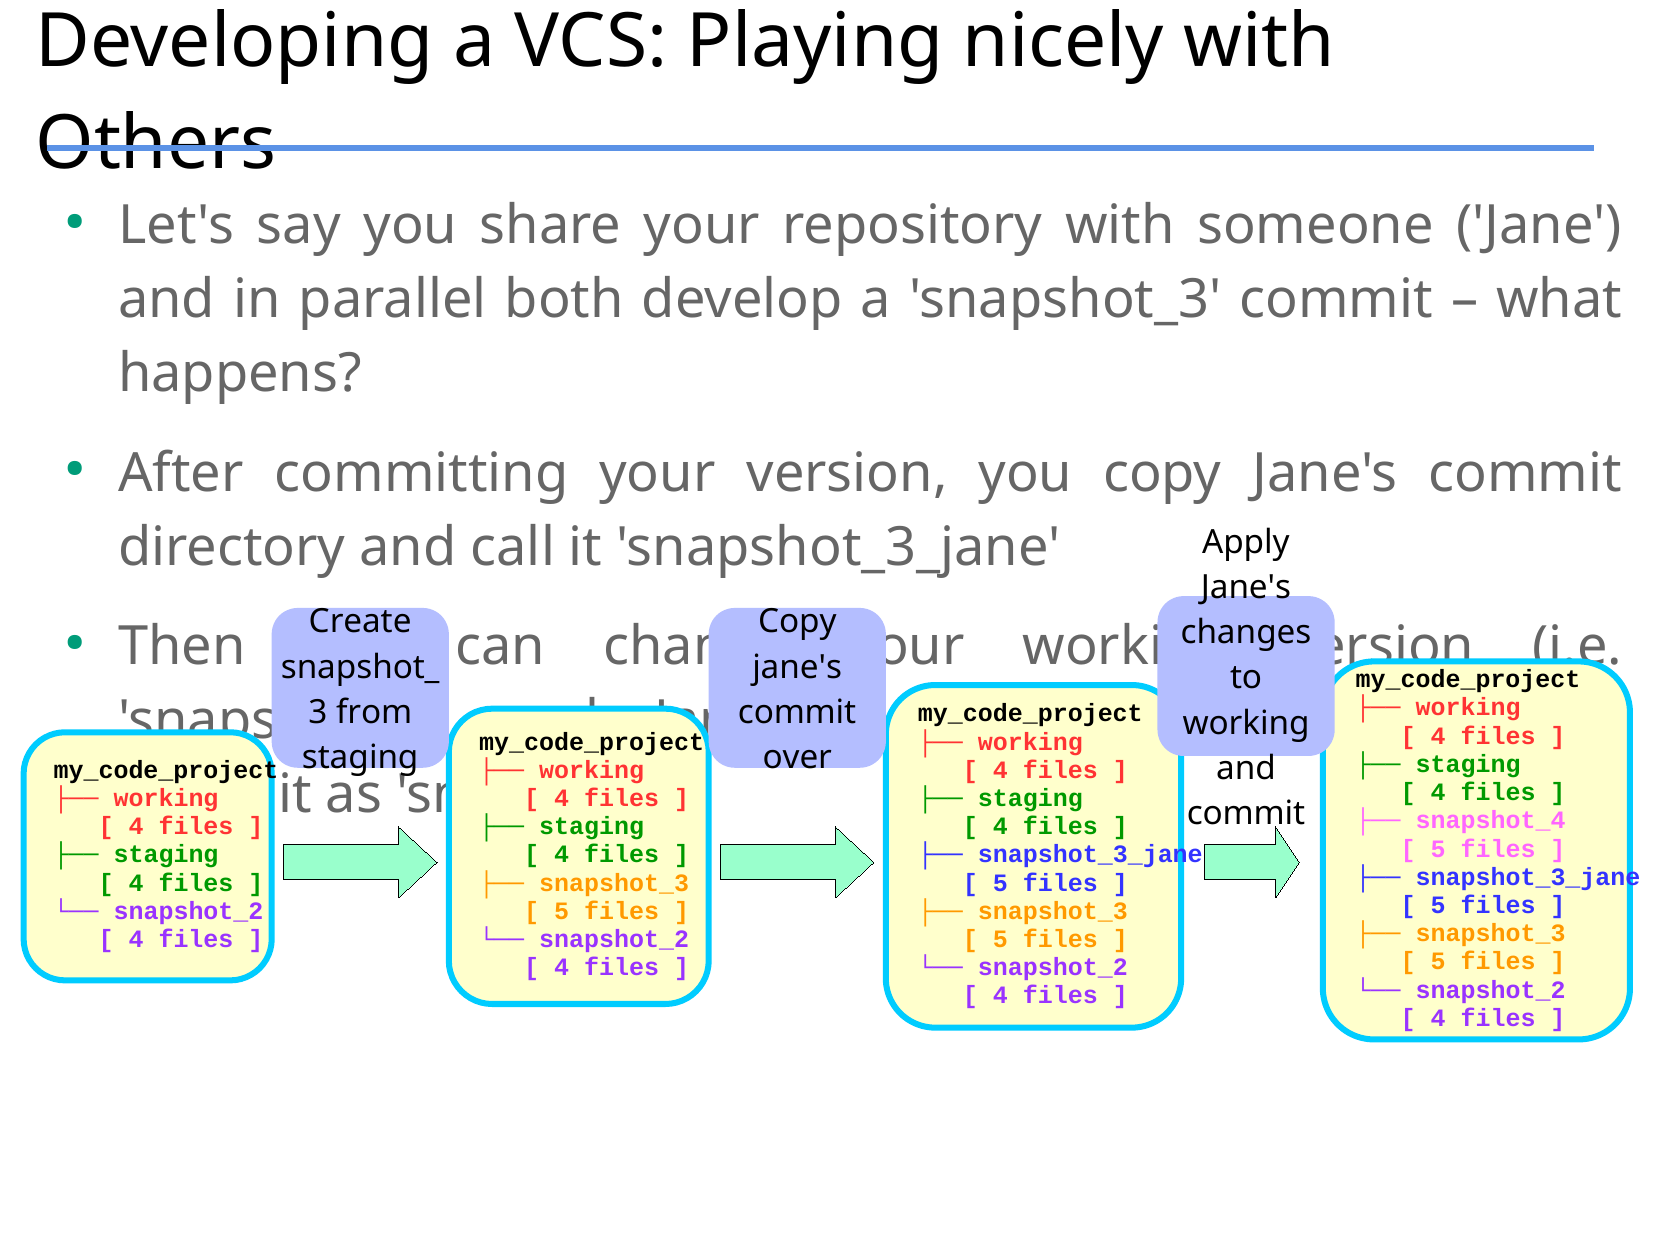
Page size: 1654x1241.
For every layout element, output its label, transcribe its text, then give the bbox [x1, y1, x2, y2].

text_box [283, 826, 438, 898]
text_box my_code_project ├── working [ 4 files ] ├── staging [ 4 files ] ├── snapshot_3 [ 5 files ] └── snapshot_2 [ 4 files ] [448, 708, 709, 1004]
text_box Create snapshot_3 from staging [271, 607, 449, 768]
text_box my_code_project ├── working [ 4 files ] ├── staging [ 4 files ] └── snapshot_2 [ 4 files ] [23, 732, 272, 981]
list Let's say you share your repository with someone ('Jane') and in parallel both develop a 'snapshot_3' commit – what happens? After committing your version, you copy Jane's commit directory and call it 'snapshot_3_jane' Then you can change your working version (i.e. 'snapshot_3'), apply Jane's changes and finally make the commit as 'snapshot_4' Because you are merging two sets of changes, this final commit is called a 'Merge Commit' [47, 185, 1625, 1241]
title Developing a VCS: Playing nicely with Others [35, 4, 1583, 173]
text_box my_code_project ├── working [ 4 files ] ├── staging [ 4 files ] ├── snapshot_3_jane [ 5 files ] ├── snapshot_3 [ 5 files ] └── snapshot_2 [ 4 files ] [885, 685, 1182, 1028]
text_box Copy jane's commit over [708, 607, 886, 768]
text_box [1204, 826, 1300, 898]
text_box my_code_project ├── working [ 4 files ] ├── staging [ 4 files ] ├── snapshot_4 [ 5 files ] ├── snapshot_3_jane [ 5 files ] ├── snapshot_3 [ 5 files ] └── snapshot_2 [ 4 files ] [1322, 661, 1630, 1040]
text_box [720, 826, 874, 898]
text_box Apply Jane's changes to working and commit [1157, 596, 1335, 756]
